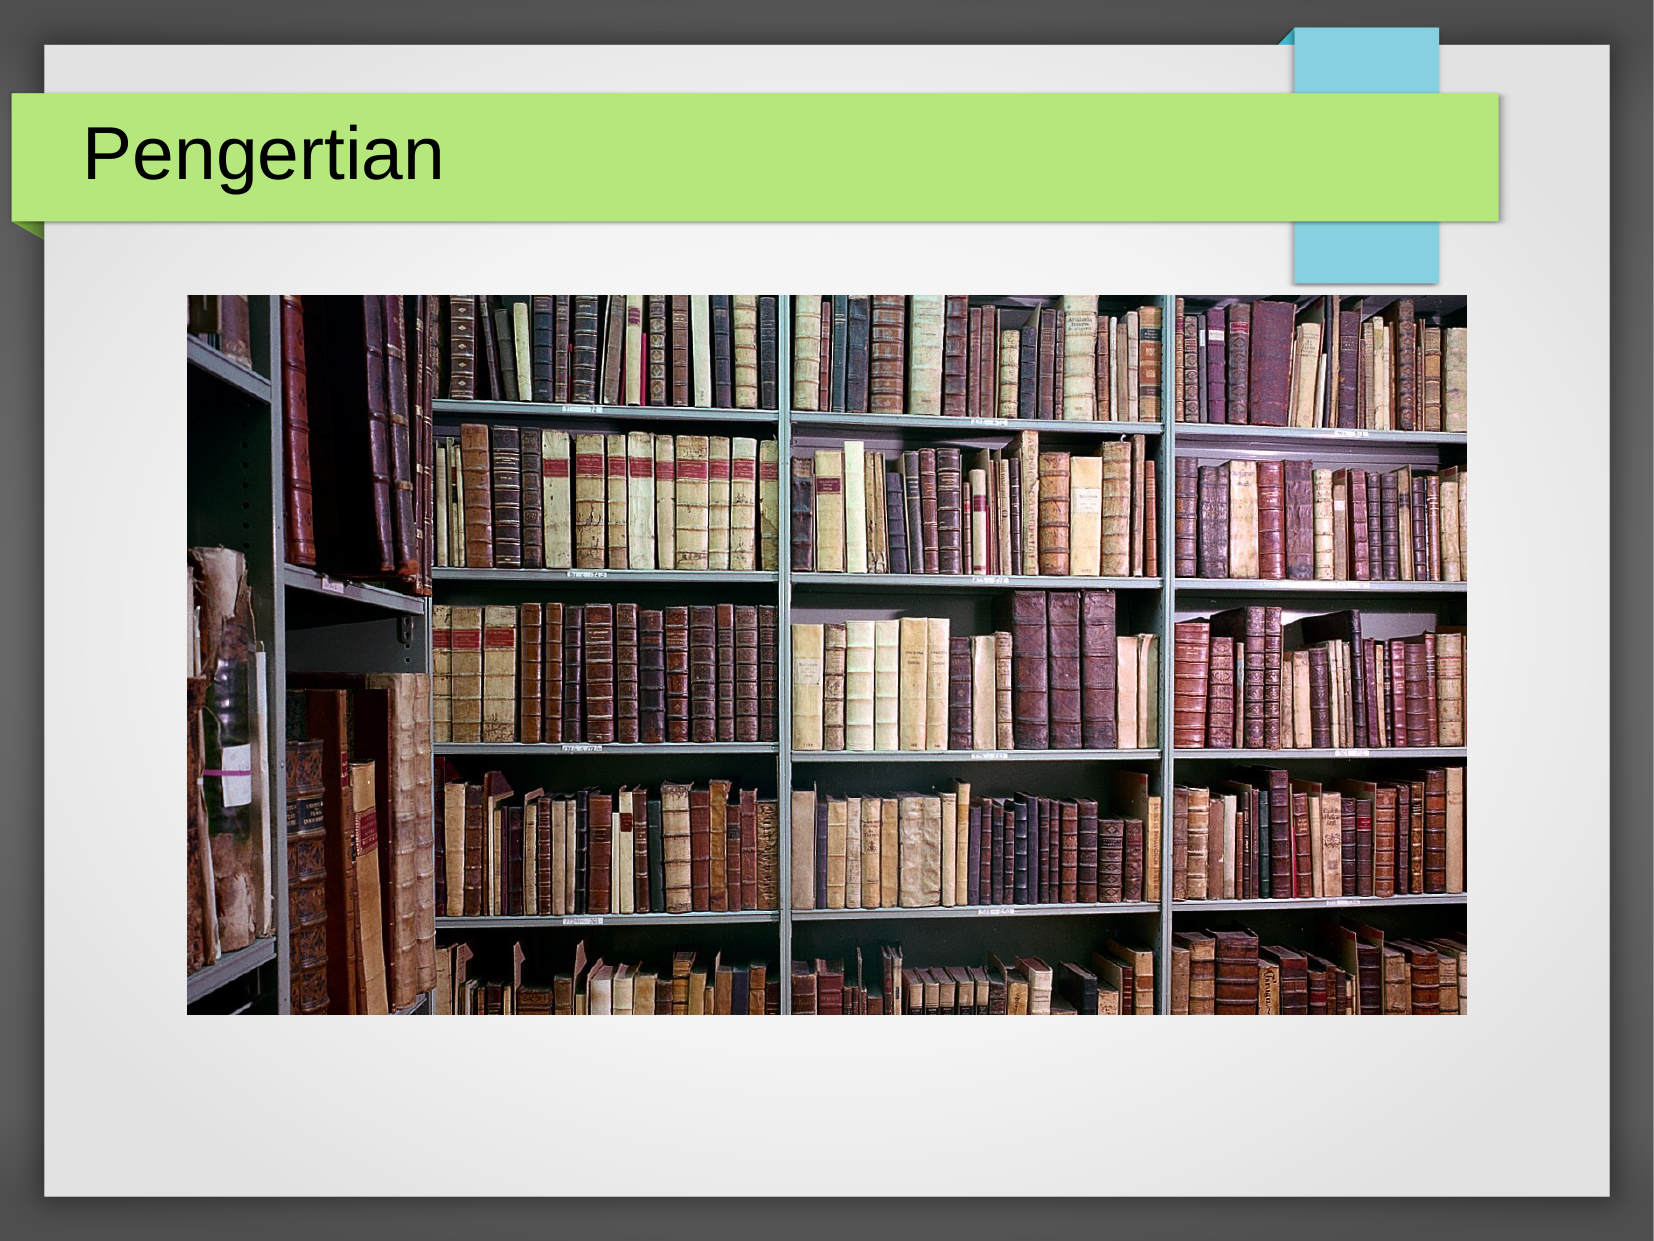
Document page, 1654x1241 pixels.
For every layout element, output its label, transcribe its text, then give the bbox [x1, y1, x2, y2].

title Pengertian [82, 94, 1264, 213]
picture [0, 0, 1654, 1241]
